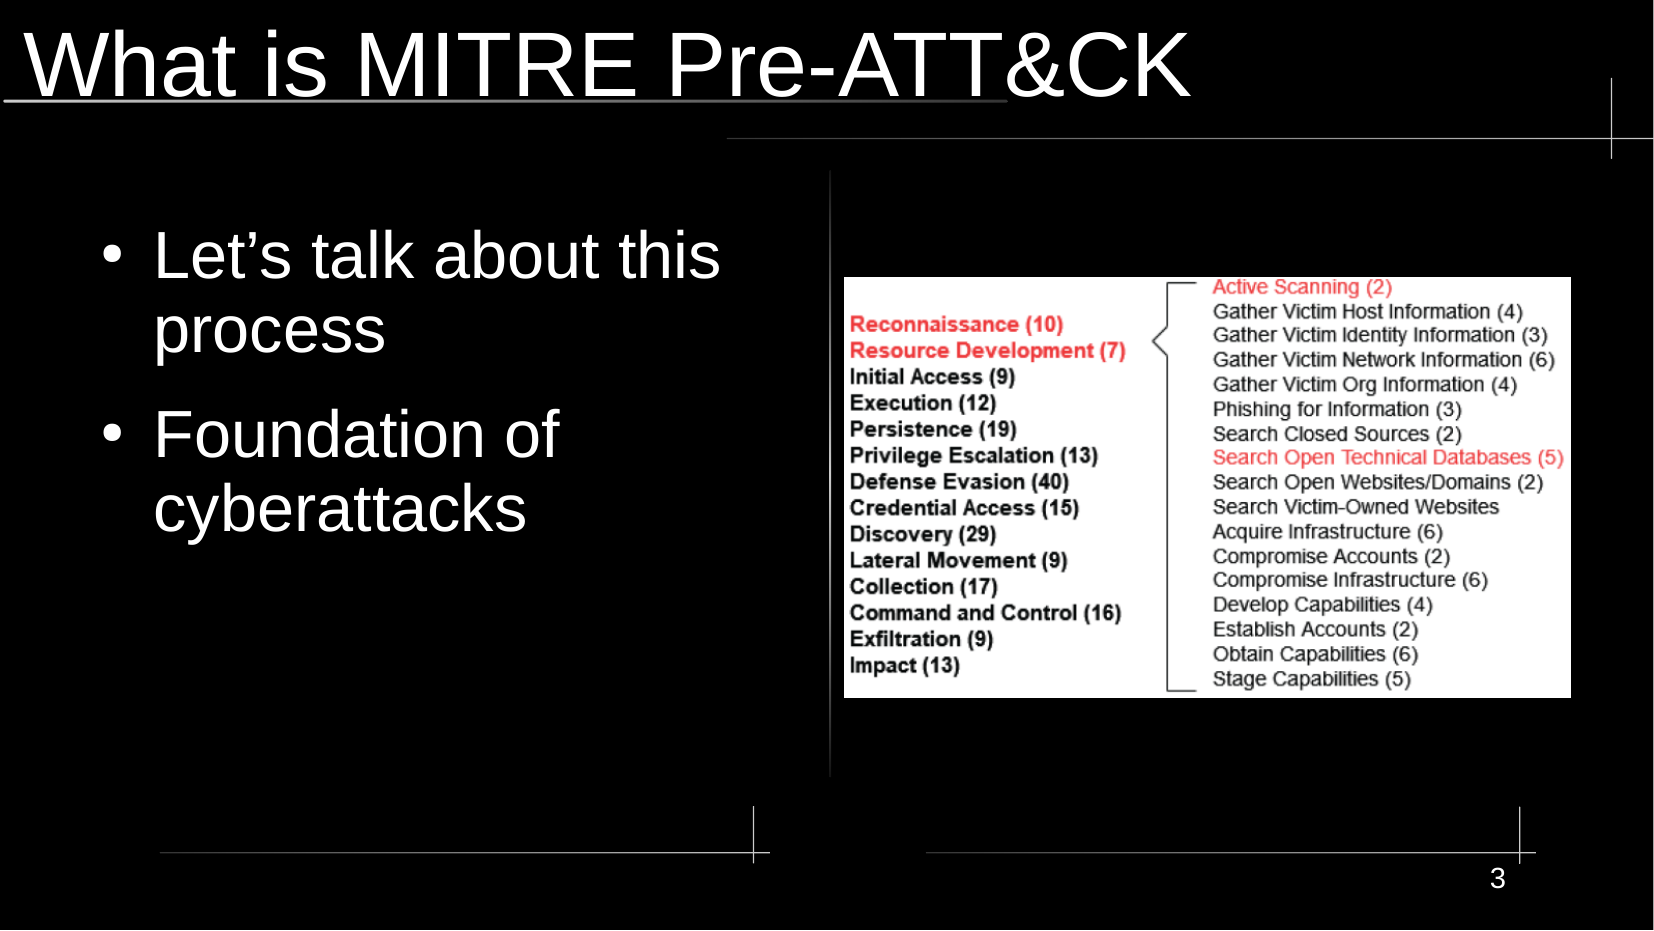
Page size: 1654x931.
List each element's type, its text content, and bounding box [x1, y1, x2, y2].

title What is MITRE Pre-ATT&CK [23, 11, 1589, 119]
picture [844, 277, 1571, 698]
list Let’s talk about this process Foundation of cyberattacks [82, 217, 810, 758]
